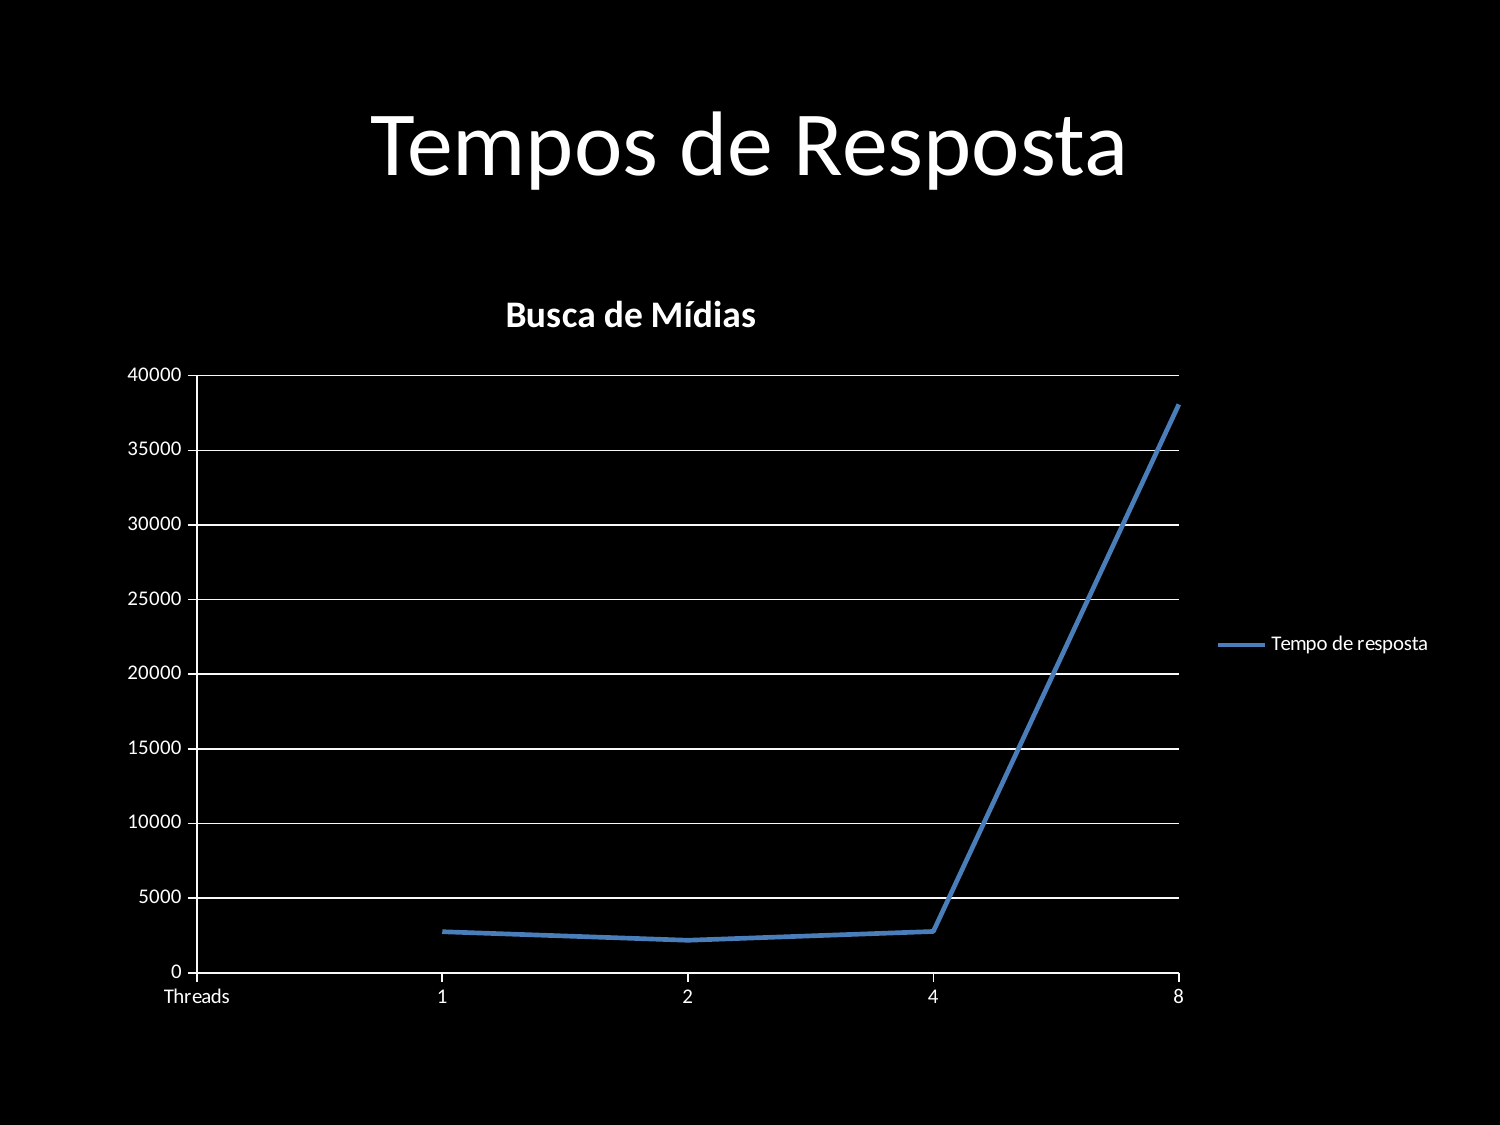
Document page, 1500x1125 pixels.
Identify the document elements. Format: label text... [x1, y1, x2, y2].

title Tempos de Resposta [75, 45, 1426, 233]
chart [100, 267, 1447, 1024]
